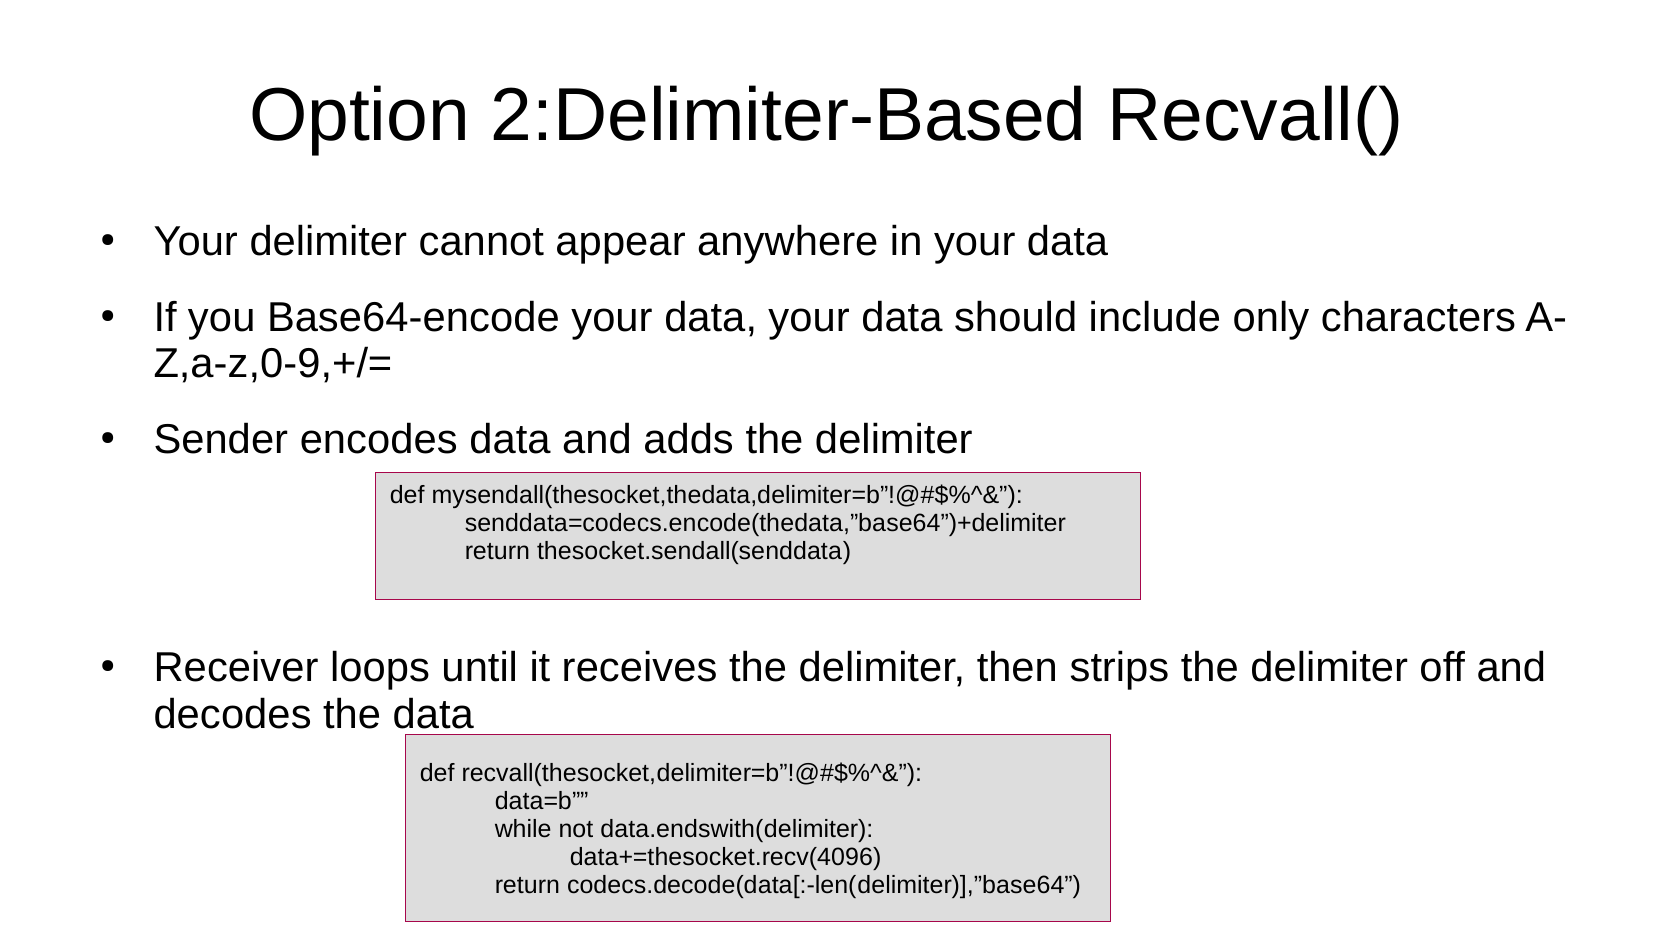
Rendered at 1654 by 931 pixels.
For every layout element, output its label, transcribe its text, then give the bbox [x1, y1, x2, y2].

title Option 2:Delimiter-Based Recvall() [82, 37, 1571, 193]
text_box def recvall(thesocket,delimiter=b”!@#$%^&”): data=b”” while not data.endswith(delimiter): data+=thesocket.recv(4096) return codecs.decode(data[:-len(delimiter)],”base64”) [405, 734, 1111, 922]
list Your delimiter cannot appear anywhere in your data If you Base64-encode your data, your data should include only characters A-Z,a-z,0-9,+/= Sender encodes data and adds the delimiter Receiver loops until it receives the delimiter, then strips the delimiter off and decodes the data [82, 217, 1571, 758]
text_box def mysendall(thesocket,thedata,delimiter=b”!@#$%^&”): senddata=codecs.encode(thedata,”base64”)+delimiter return thesocket.sendall(senddata) [375, 472, 1141, 600]
